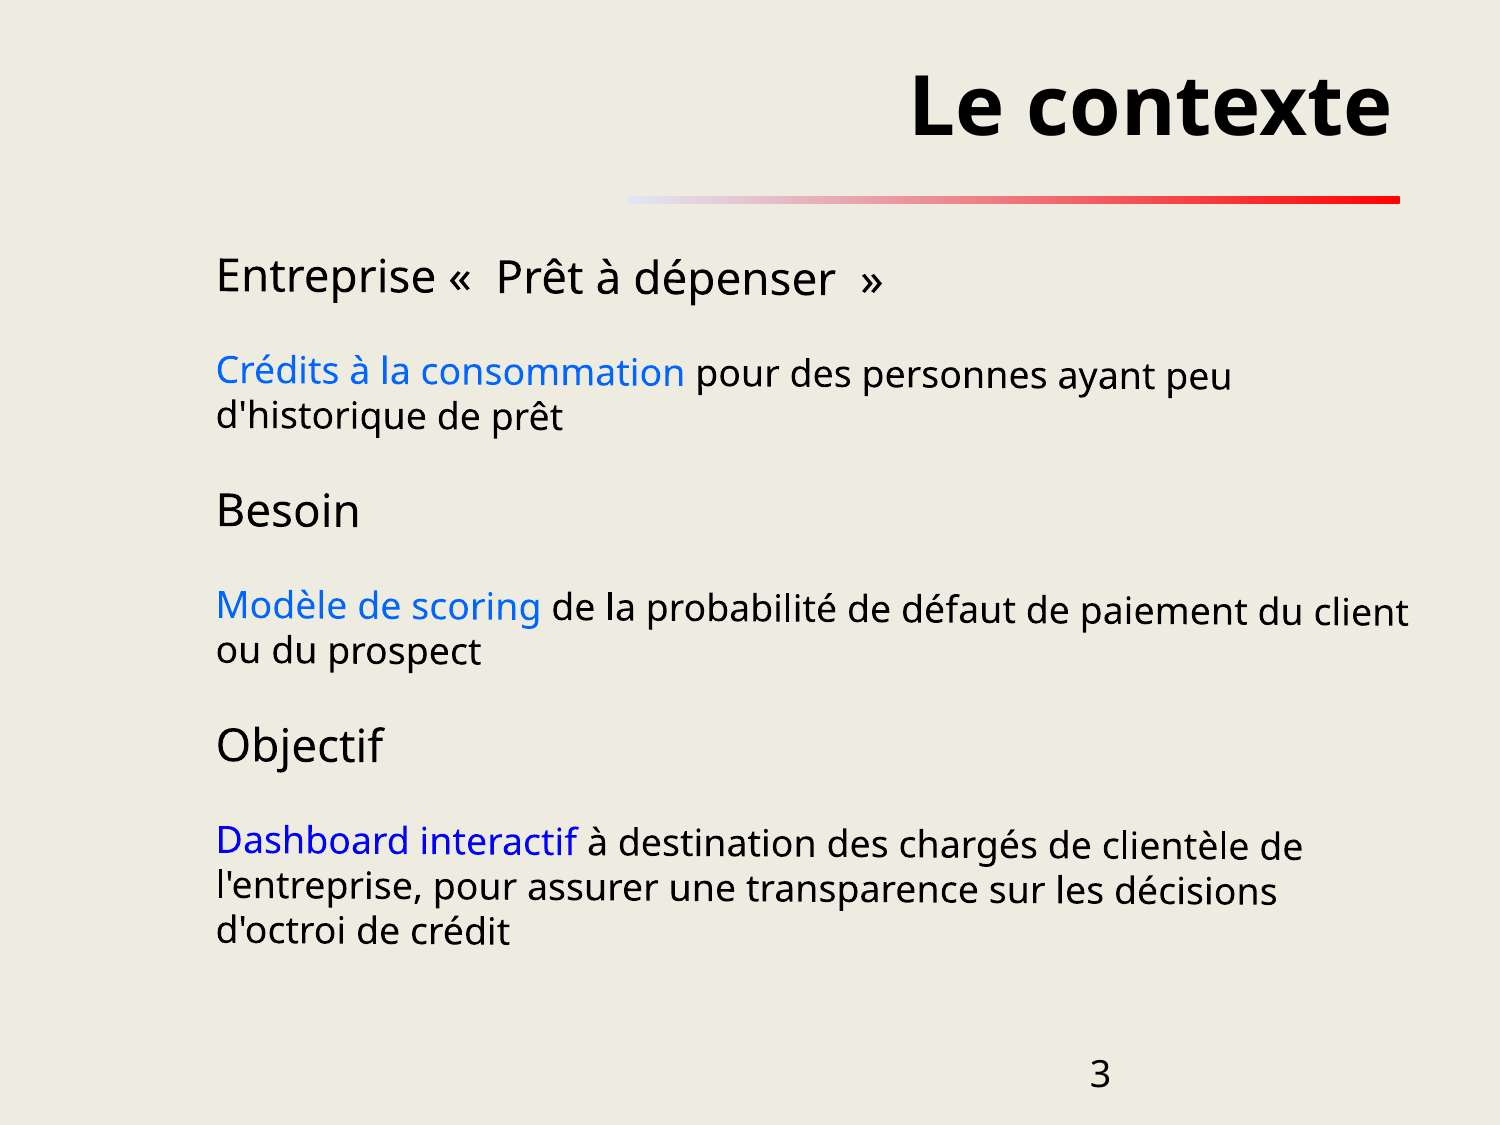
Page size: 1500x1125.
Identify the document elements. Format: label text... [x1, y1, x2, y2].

slide_number <numéro> [1074, 1042, 1425, 1103]
title Le contexte [179, 45, 1408, 220]
text_box Entreprise « Prêt à dépenser » Crédits à la consommation pour des personnes ayant peu d'historique de prêt Besoin Modèle de scoring de la probabilité de défaut de paiement du client ou du prospect Objectif Dashboard interactif à destination des chargés de clientèle de l'entreprise, pour assurer une transparence sur les décisions d'octroi de crédit [200, 237, 1430, 1056]
text_box [627, 196, 1400, 204]
